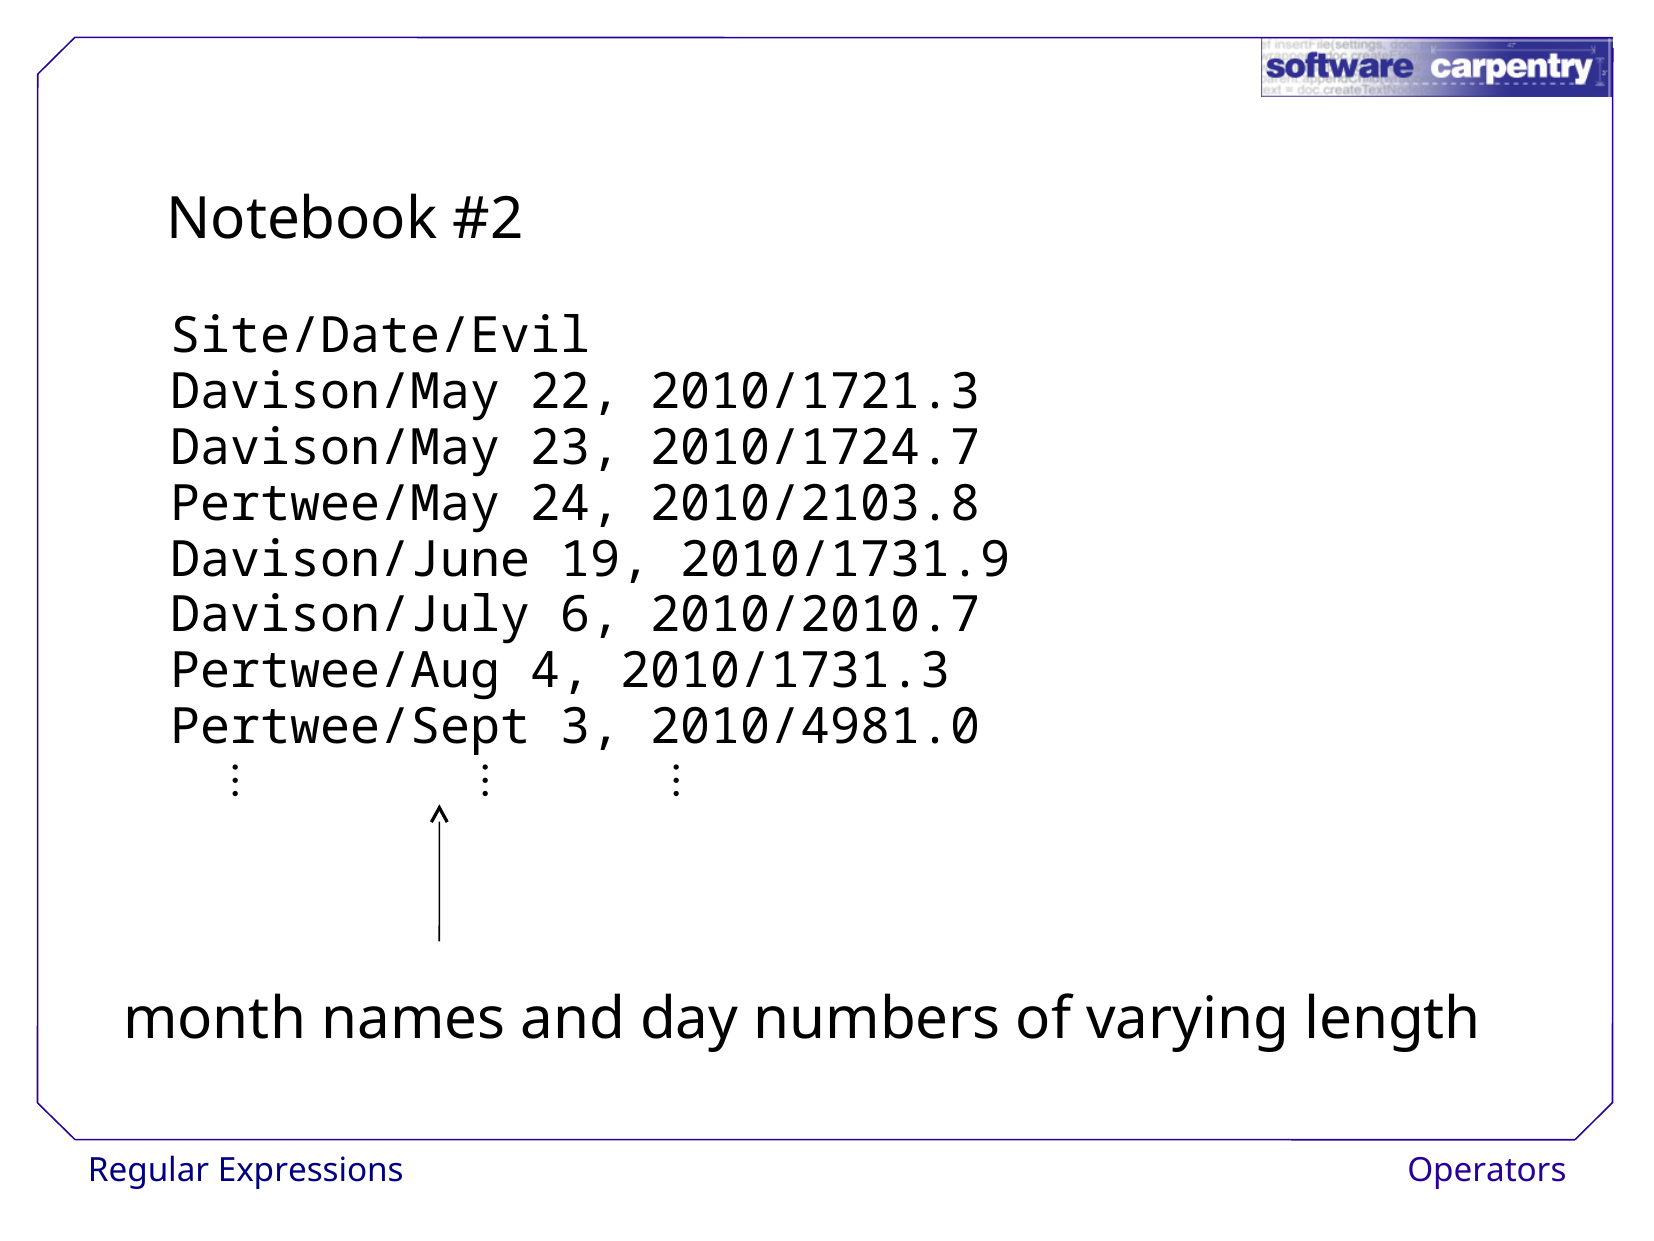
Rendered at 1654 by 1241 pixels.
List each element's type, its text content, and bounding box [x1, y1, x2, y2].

text_box Site/Date/Evil Davison/May 22, 2010/1721.3 Davison/May 23, 2010/1724.7 Pertwee/May 24, 2010/2103.8 Davison/June 19, 2010/1731.9 Davison/July 6, 2010/2010.7 Pertwee/Aug 4, 2010/1731.3 Pertwee/Sept 3, 2010/4981.0 ⋮ ⋮ ⋮ [155, 300, 1535, 818]
picture [1261, 39, 1613, 97]
text_box month names and day numbers of varying length [108, 979, 1564, 1060]
text_box Notebook #2 [151, 138, 1530, 259]
